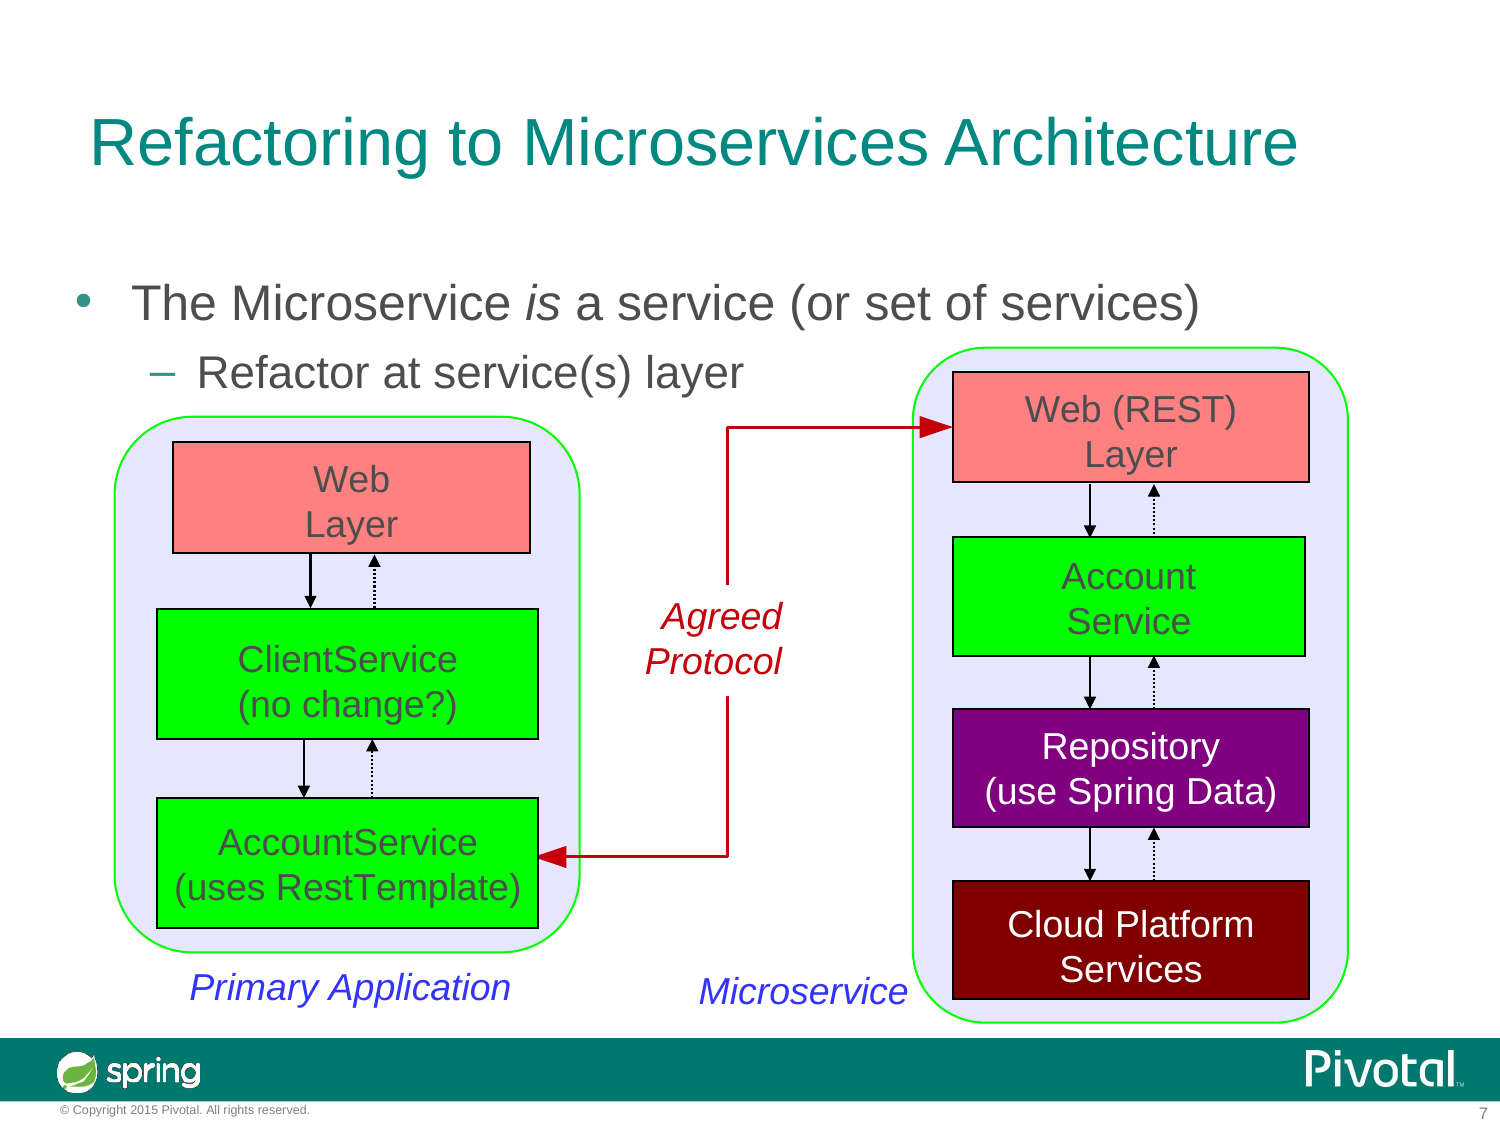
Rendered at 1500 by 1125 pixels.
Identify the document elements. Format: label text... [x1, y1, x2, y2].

text_box Account Service [952, 543, 1306, 650]
text_box Agreed Protocol [630, 585, 804, 697]
text_box AccountService (uses RestTemplate) [157, 810, 539, 916]
picture [1306, 1050, 1464, 1087]
text_box Primary Application [174, 955, 528, 1016]
text_box Microservice [683, 960, 925, 1020]
picture [32, 1041, 210, 1103]
text_box [114, 416, 580, 953]
text_box [912, 347, 1348, 1023]
text_box Repository (use Spring Data) [952, 714, 1310, 820]
text_box Web (REST) Layer [952, 376, 1310, 483]
list The Microservice is a service (or set of services) Refactor at service(s) layer [60, 262, 1411, 1005]
text_box Cloud Platform Services [952, 892, 1310, 998]
title Refactoring to Microservices Architecture [75, 45, 1426, 233]
text_box ClientService (no change?) [157, 627, 539, 733]
text_box Web Layer [173, 447, 530, 553]
